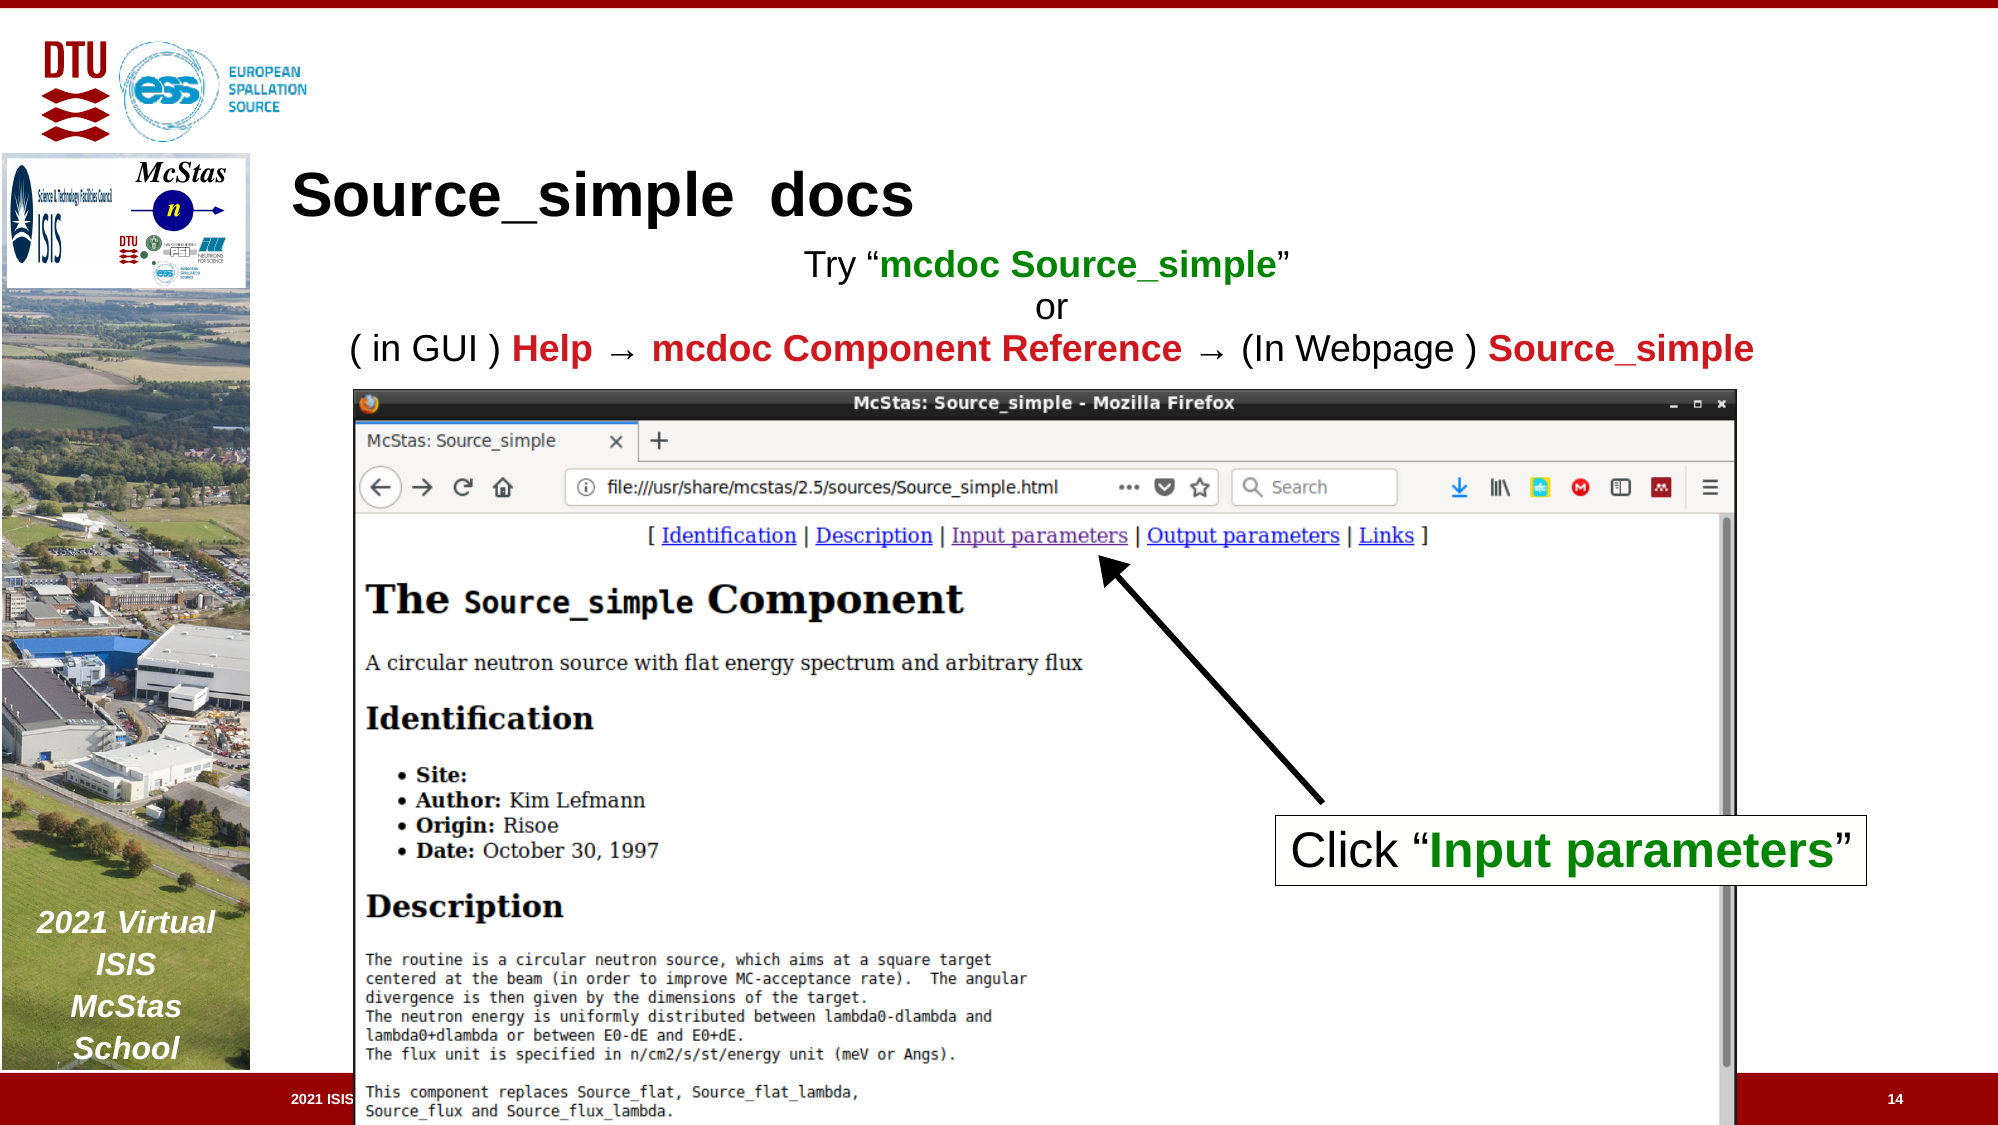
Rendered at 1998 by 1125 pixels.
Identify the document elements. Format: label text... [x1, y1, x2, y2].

picture [118, 161, 238, 232]
slide_number <number> [1887, 1088, 1909, 1110]
picture [2, 153, 250, 1070]
picture [10, 163, 112, 264]
title Source_simple docs [291, 69, 1819, 230]
picture [119, 41, 307, 142]
picture [140, 235, 226, 286]
picture [353, 389, 1737, 1125]
picture [163, 243, 197, 257]
text_box Click “Input parameters” [1275, 815, 1867, 886]
text_box Try “mcdoc Source_simple” or ( in GUI ) Help → mcdoc Component Reference → (In Webpage ) Source_simple [236, 236, 1878, 378]
